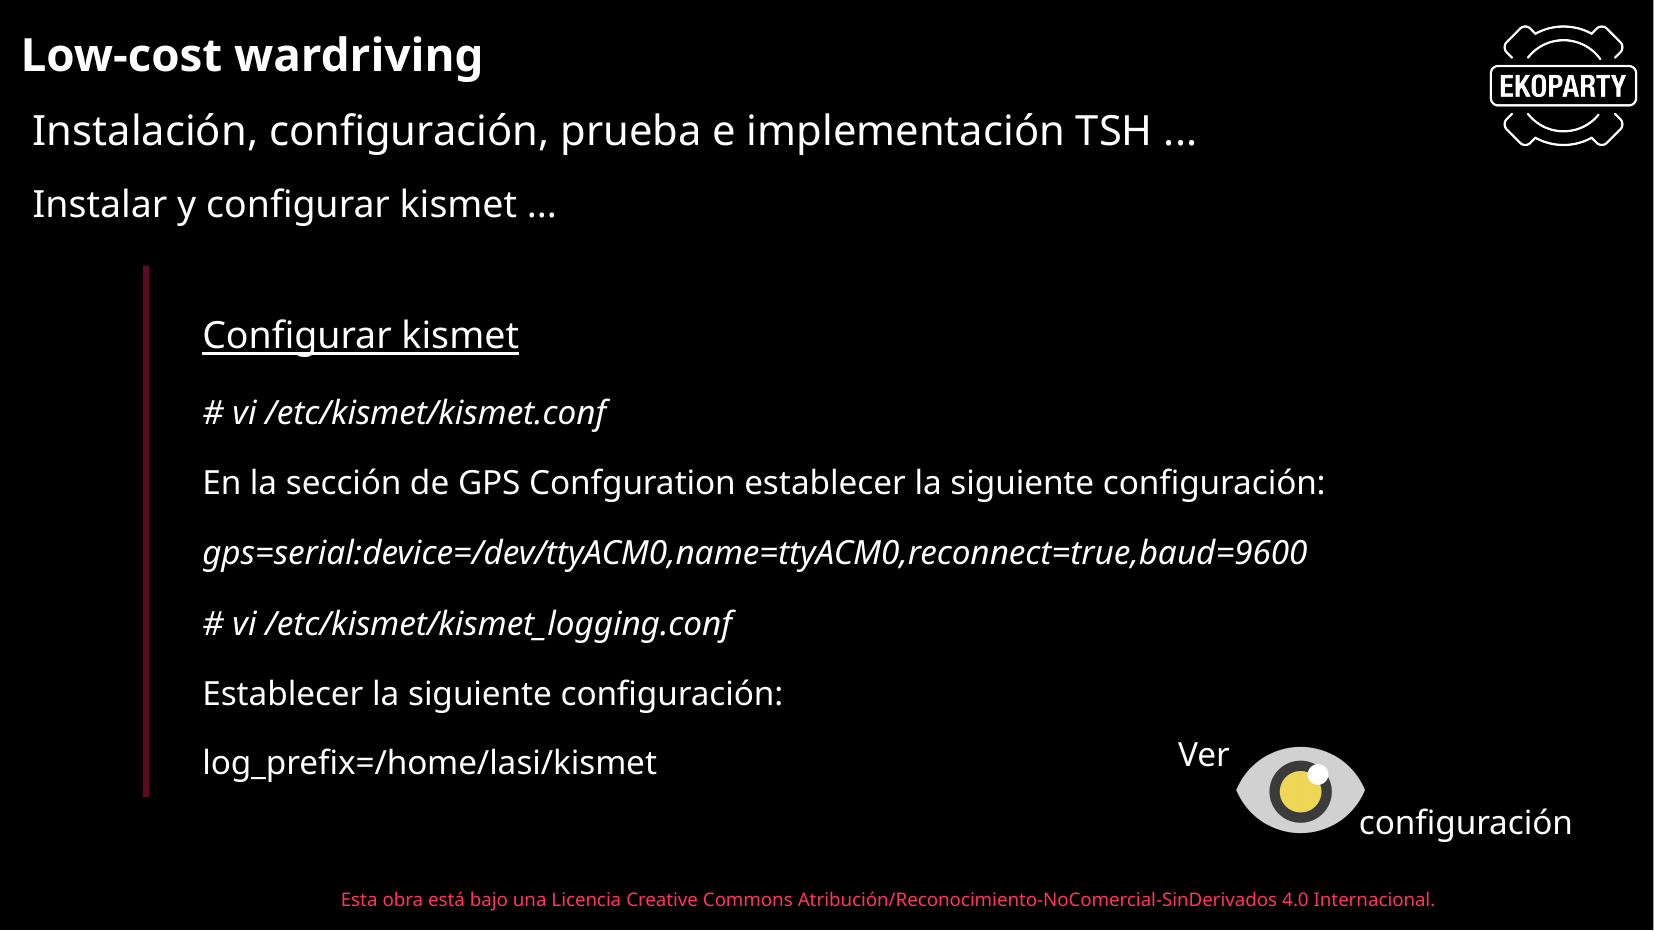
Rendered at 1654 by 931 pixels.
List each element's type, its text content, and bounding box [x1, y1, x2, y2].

text_box configuración [1344, 791, 1625, 859]
text_box Low-cost wardriving [5, 15, 1476, 88]
text_box Esta obra está bajo una Licencia Creative Commons Atribución/Reconocimiento-NoComercial-SinDerivados 4.0 Internacional. [326, 878, 1654, 917]
text_box Configurar kismet # vi /etc/kismet/kismet.conf En la sección de GPS Confguration establecer la siguiente configuración: gps=serial:device=/dev/ttyACM0,name=ttyACM0,reconnect=true,baud=9600 # vi /etc/kismet/kismet_logging.conf Establecer la siguiente configuración: log_prefix=/home/lasi/kismet [187, 301, 1641, 766]
picture [1236, 726, 1365, 854]
picture [1476, 0, 1654, 178]
text_box Instalar y configurar kismet ... [17, 170, 1472, 238]
text_box Ver [1163, 724, 1267, 792]
text_box Instalación, configuración, prueba e implementación TSH ... [17, 93, 1472, 162]
